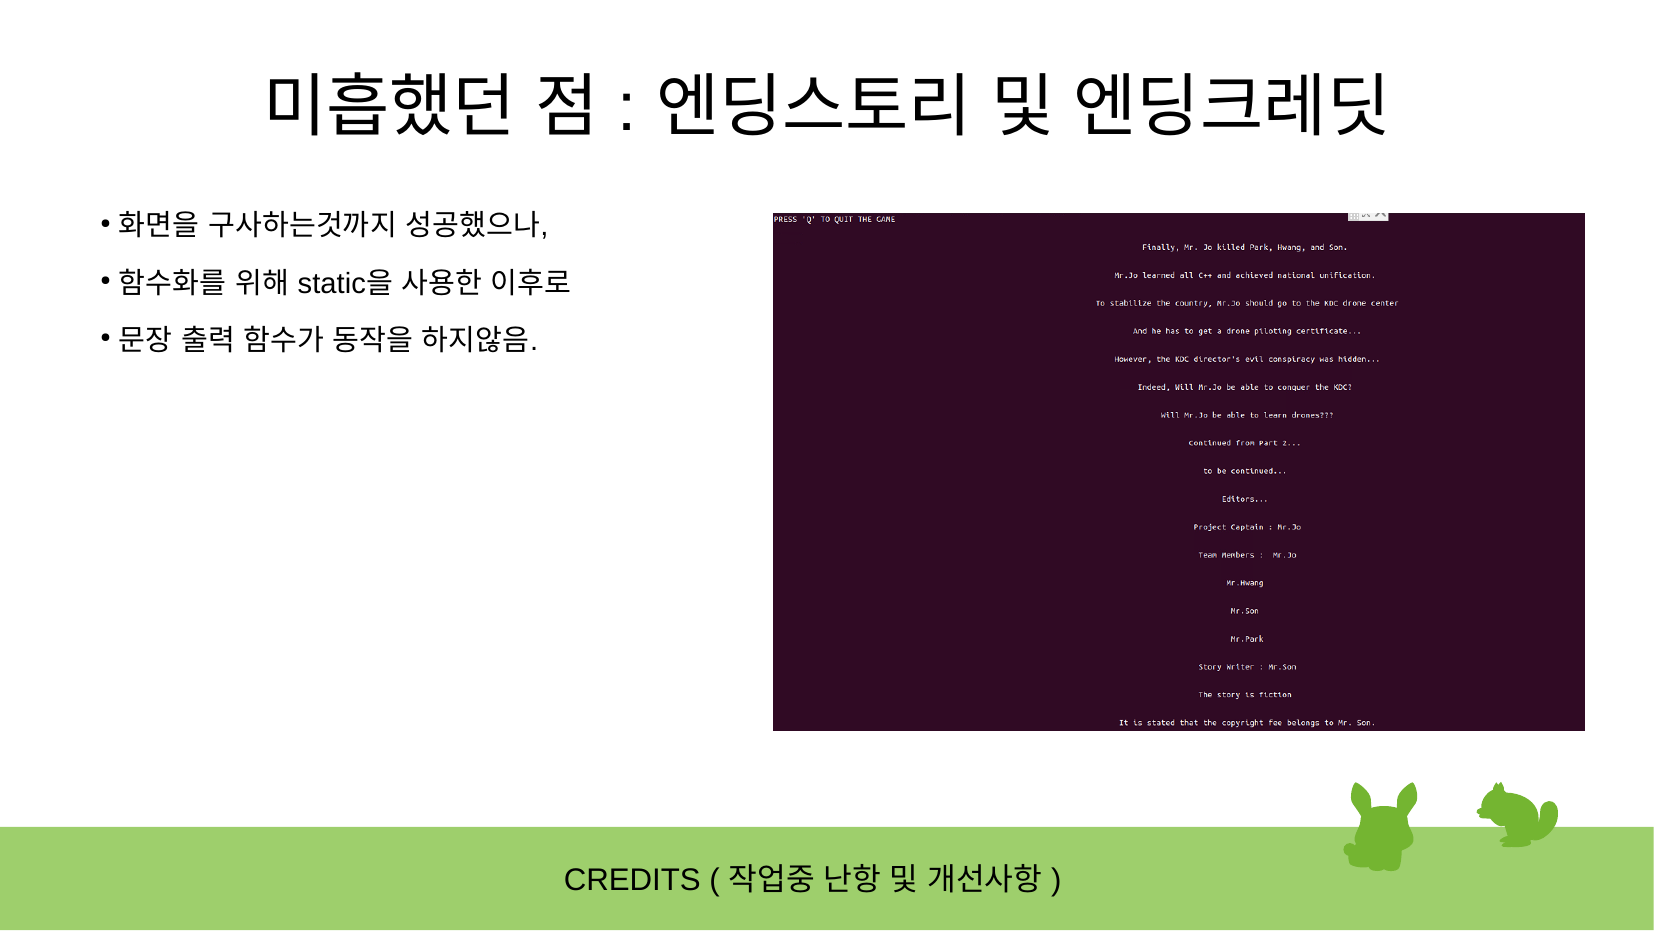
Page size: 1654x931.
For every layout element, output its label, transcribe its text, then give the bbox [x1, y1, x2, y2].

title 미흡했던 점 : 엔딩스토리 및 엔딩크레딧 [88, 61, 1565, 146]
picture [773, 213, 1585, 731]
list 화면을 구사하는것까지 성공했으나, 함수화를 위해 static을 사용한 이후로 문장 출력 함수가 동작을 하지않음. [88, 206, 1565, 739]
text_box CREDITS ( 작업중 난항 및 개선사항 ) [539, 845, 1087, 910]
